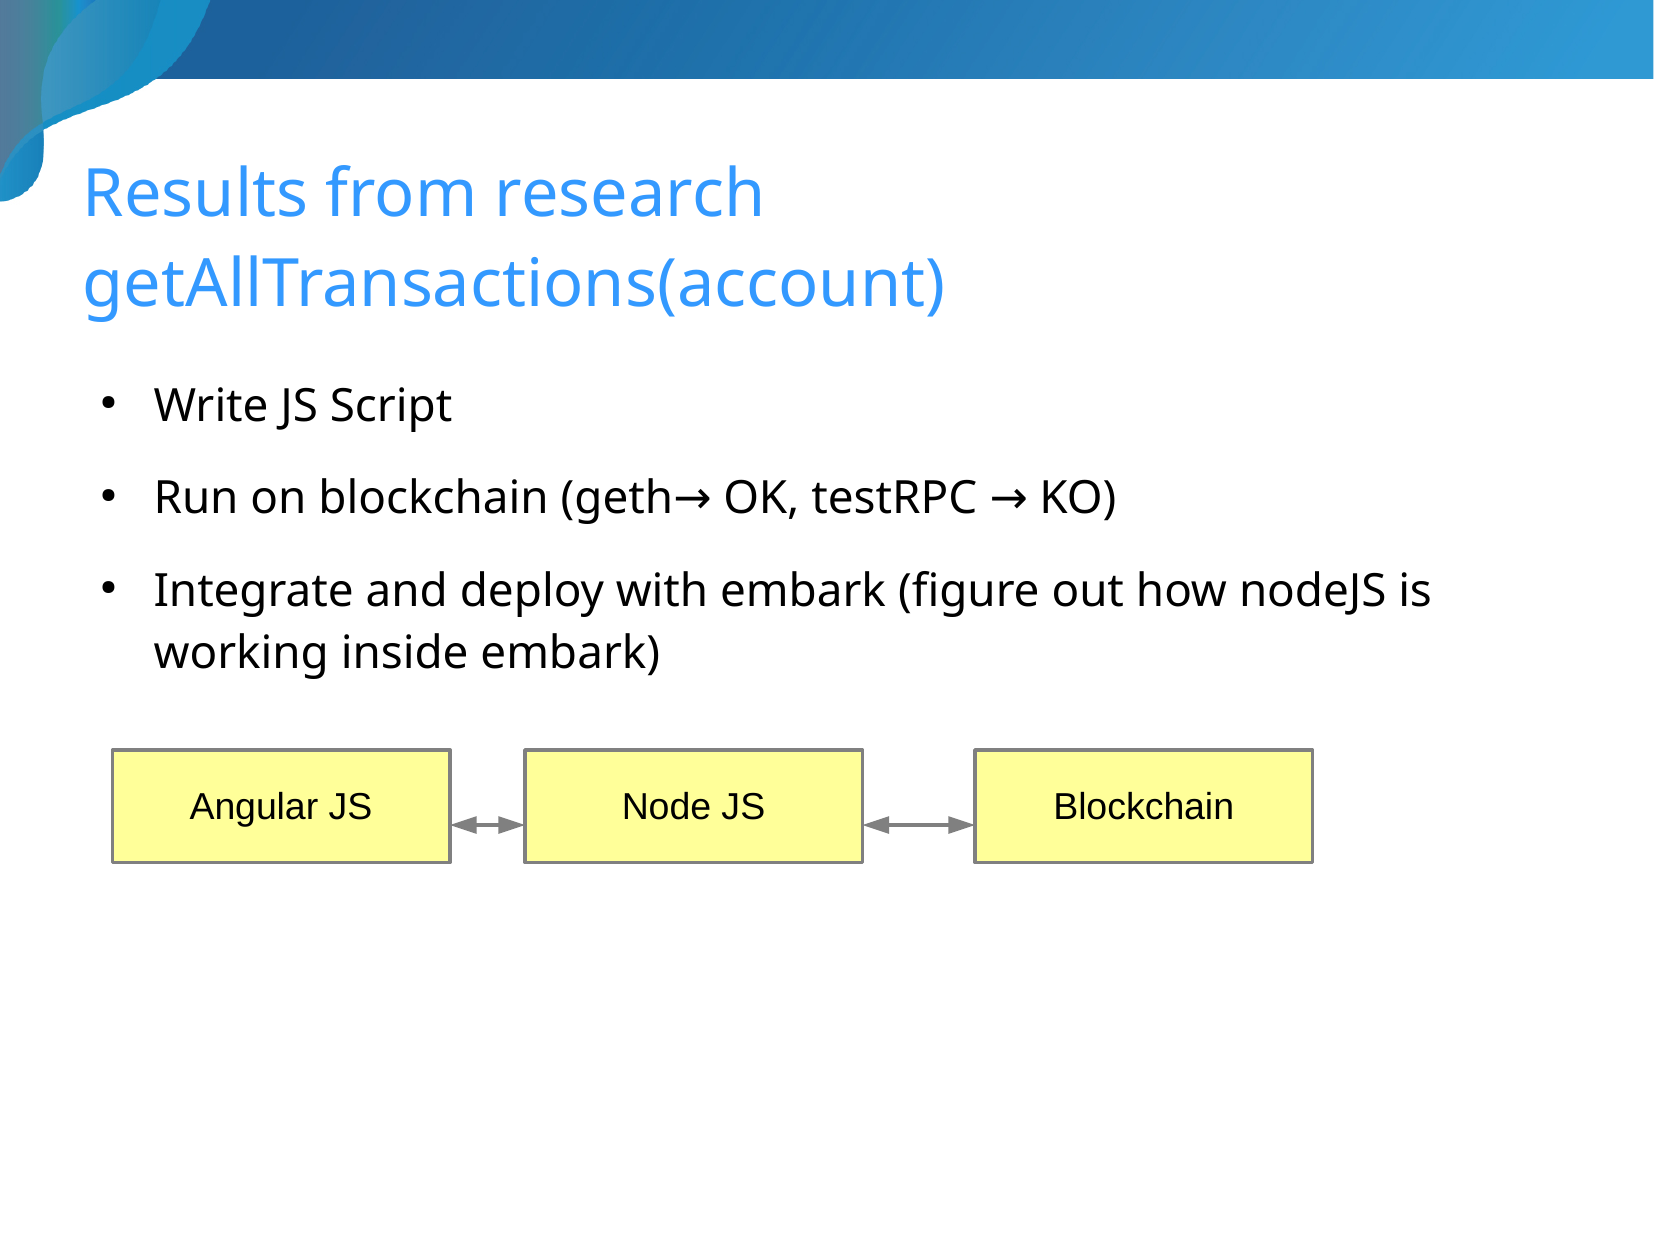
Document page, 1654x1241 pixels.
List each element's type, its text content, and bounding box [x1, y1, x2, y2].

title Results from research getAllTransactions(account) [82, 132, 1571, 340]
text_box Node JS [524, 749, 863, 863]
text_box Angular JS [112, 749, 450, 863]
text_box Blockchain [974, 749, 1313, 863]
list Write JS Script Run on blockchain (geth→ OK, testRPC → KO) Integrate and deploy with embark (figure out how nodeJS is working inside embark) [82, 372, 1576, 1093]
picture [0, 0, 1654, 1241]
